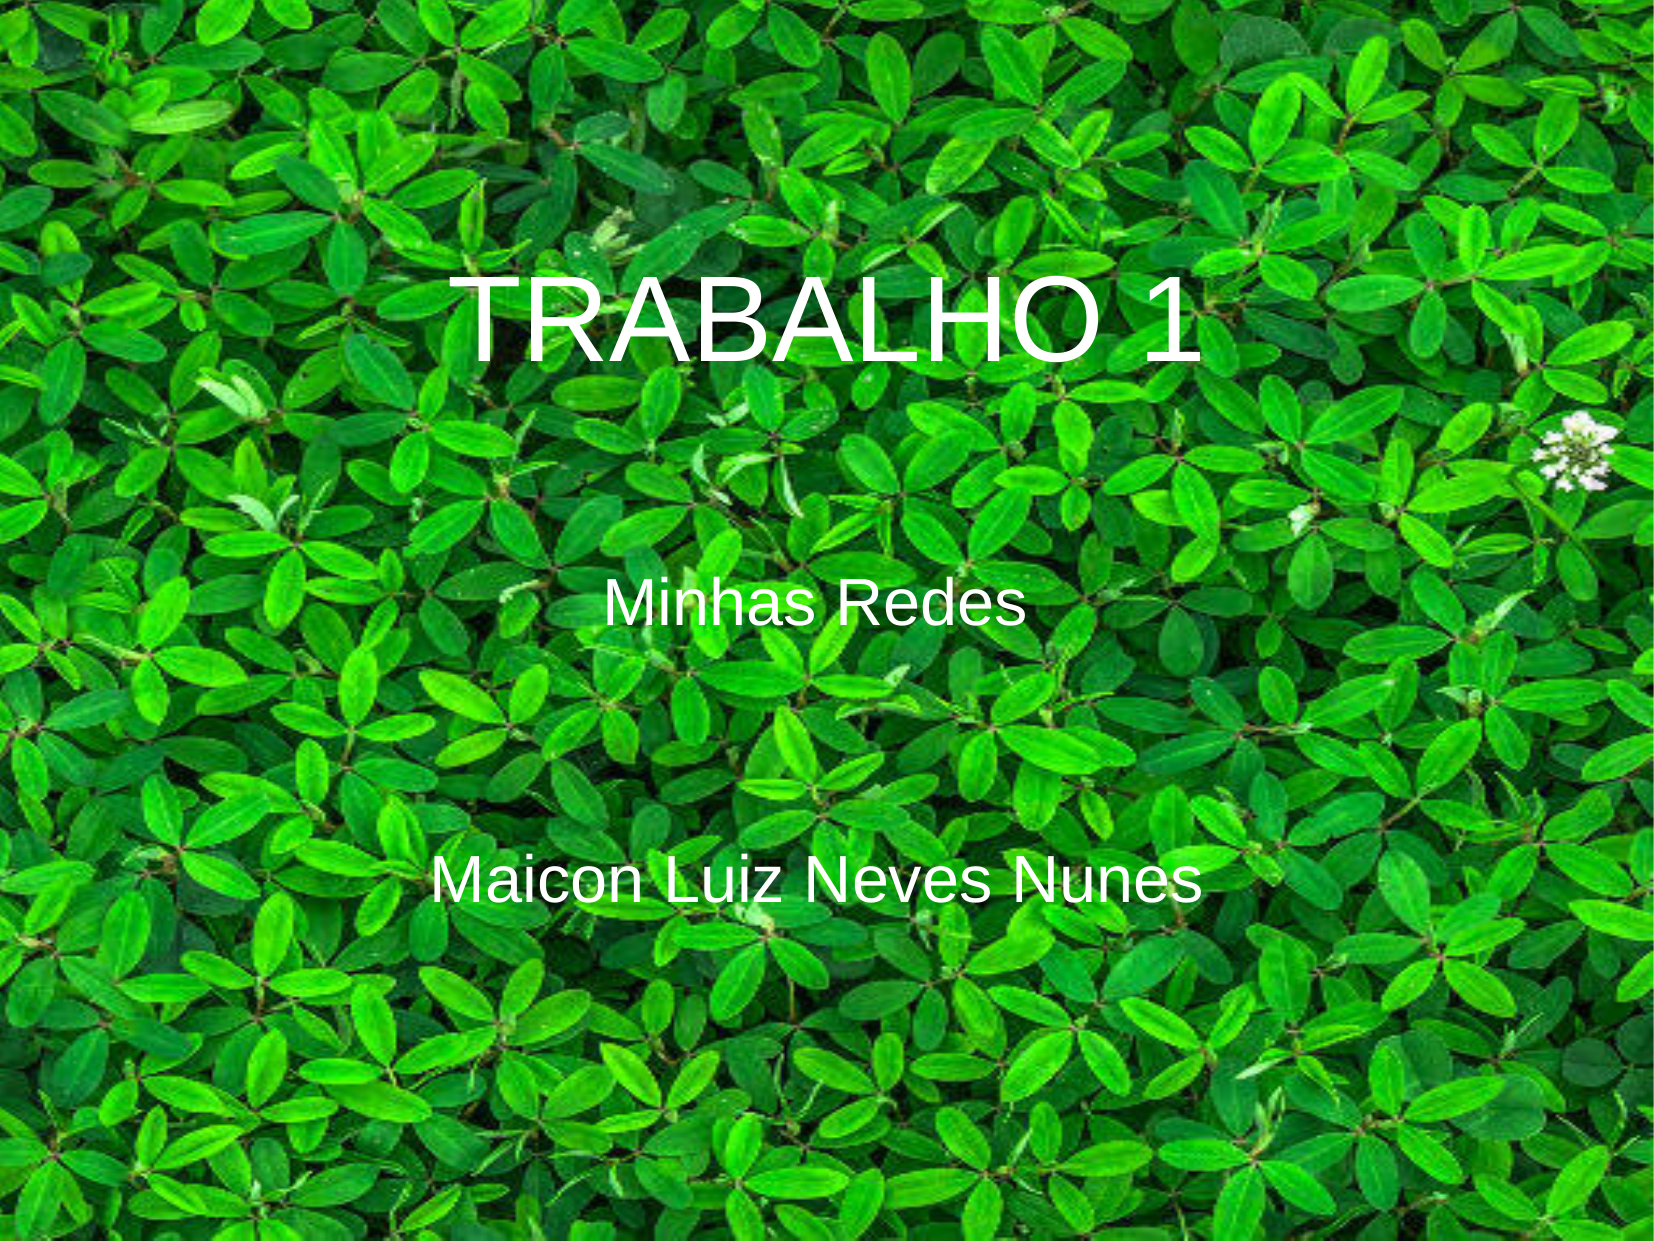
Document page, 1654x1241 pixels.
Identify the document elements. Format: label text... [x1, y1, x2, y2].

subtitle Minhas Redes [70, 519, 1560, 686]
title TRABALHO 1 [82, 177, 1571, 461]
picture [0, 0, 1654, 1241]
text_box Maicon Luiz Neves Nunes [73, 814, 1562, 945]
